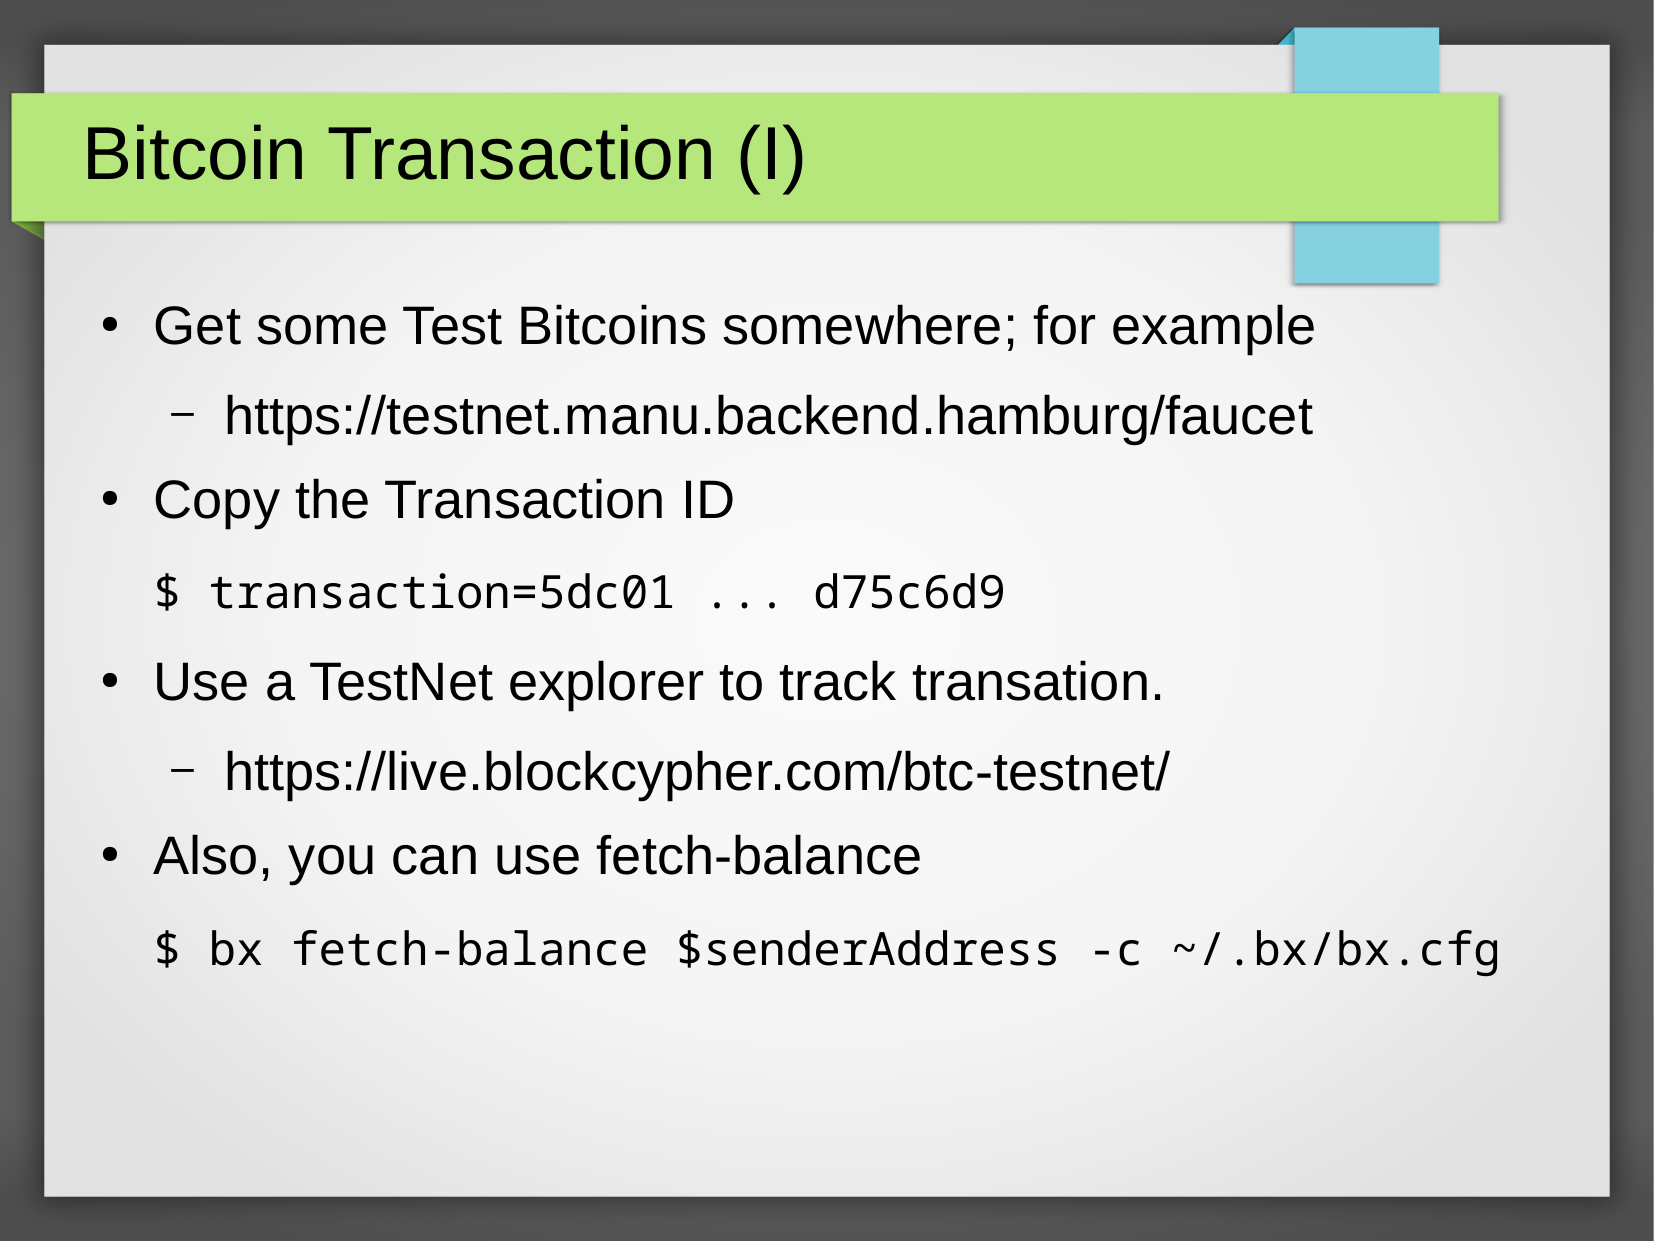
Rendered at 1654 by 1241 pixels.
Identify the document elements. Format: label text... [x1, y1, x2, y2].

title Bitcoin Transaction (I) [82, 94, 1264, 213]
picture [0, 0, 1654, 1241]
list Get some Test Bitcoins somewhere; for example https://testnet.manu.backend.hamburg/faucet Copy the Transaction ID $ transaction=5dc01 ... d75c6d9 Use a TestNet explorer to track transation. https://live.blockcypher.com/btc-testnet/ Also, you can use fetch-balance $ bx fetch-balance $senderAddress -c ~/.bx/bx.cfg [82, 295, 1571, 1015]
